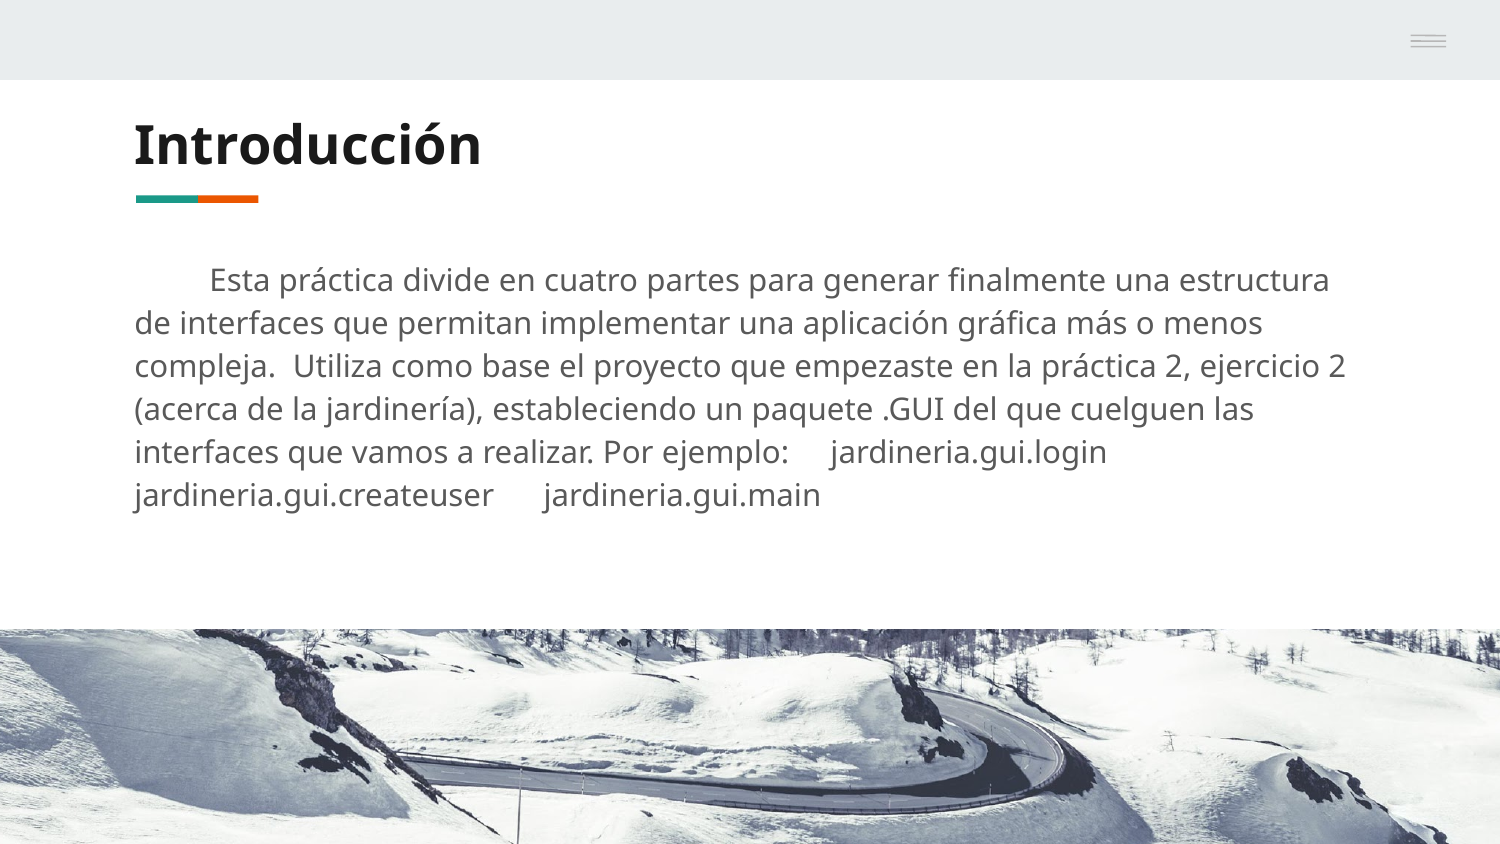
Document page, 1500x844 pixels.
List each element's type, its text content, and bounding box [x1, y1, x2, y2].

title Introducción [119, 95, 1381, 183]
list Esta práctica divide en cuatro partes para generar finalmente una estructura de interfaces que permitan implementar una aplicación gráfica más o menos compleja. Utiliza como base el proyecto que empezaste en la práctica 2, ejercicio 2 (acerca de la jardinería), estableciendo un paquete .GUI del que cuelguen las interfaces que vamos a realizar. Por ejemplo: jardineria.gui.login jardineria.gui.createuser jardineria.gui.main [119, 239, 1388, 559]
picture [0, 629, 1500, 844]
